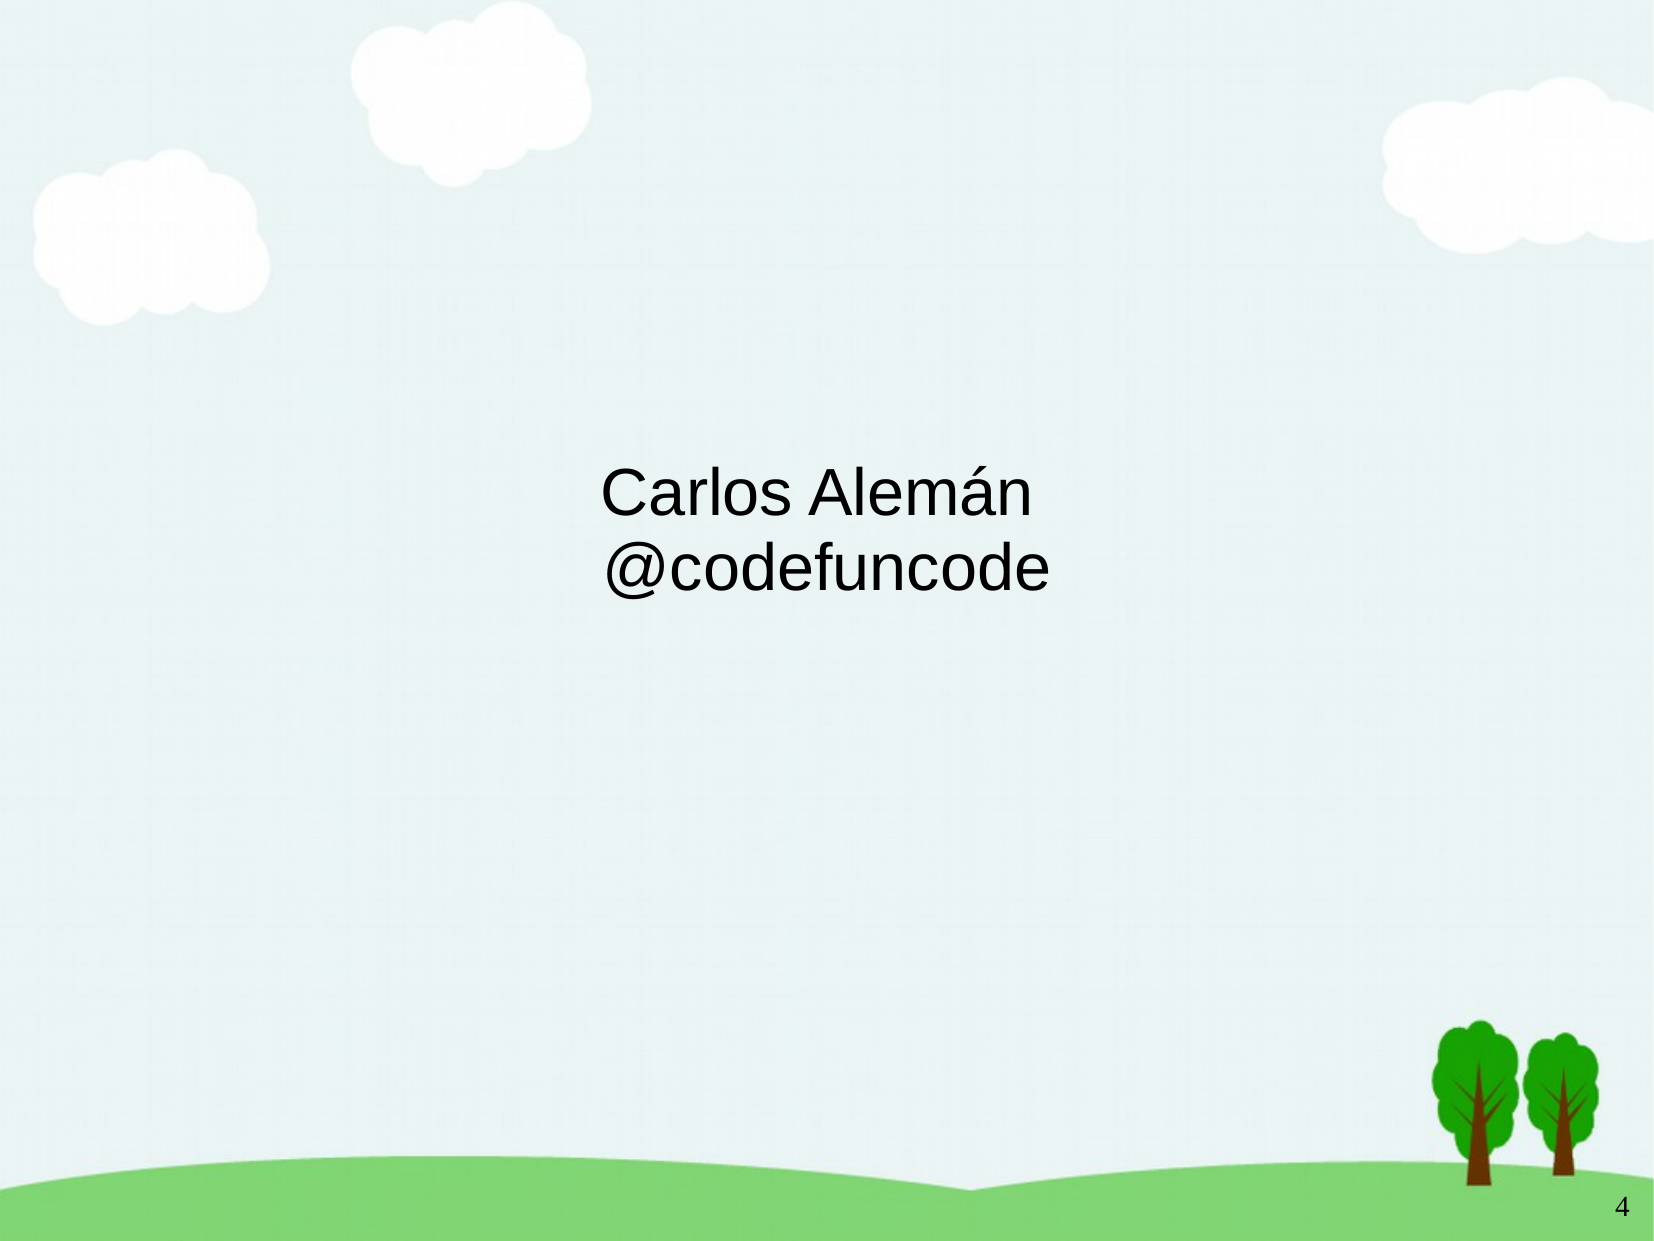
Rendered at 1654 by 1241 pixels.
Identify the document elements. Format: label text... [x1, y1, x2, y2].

text_box Carlos Alemán @codefuncode [82, 49, 1571, 1010]
picture [0, 0, 1654, 1241]
